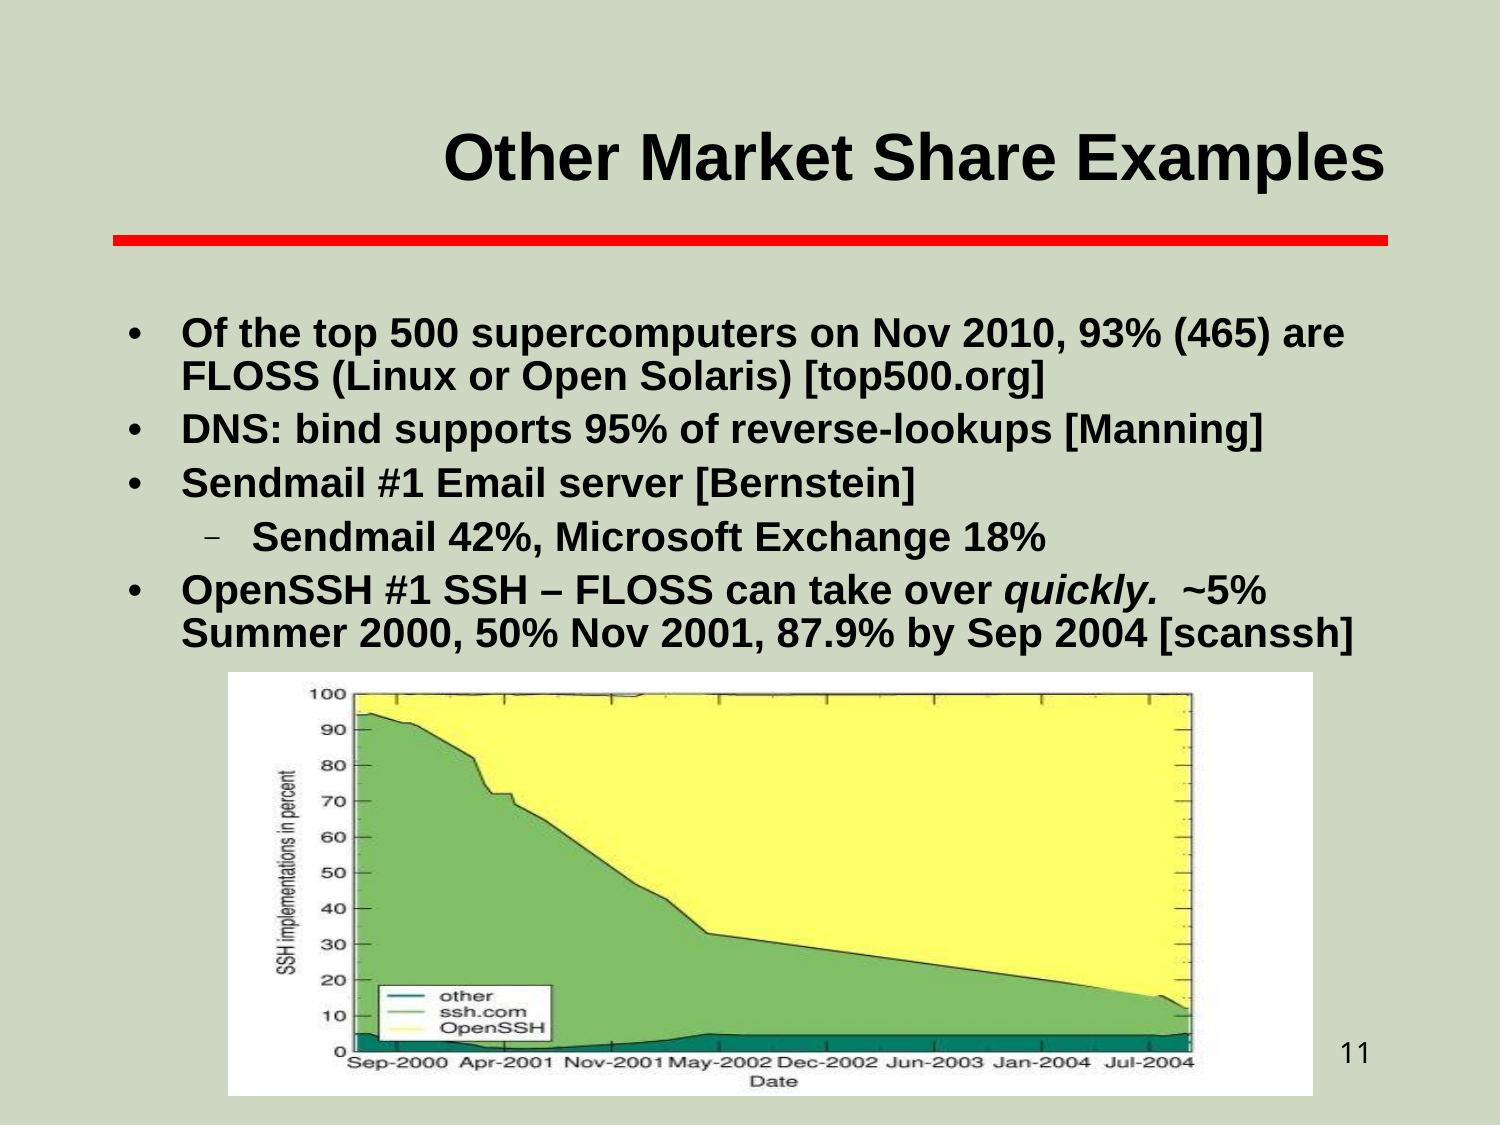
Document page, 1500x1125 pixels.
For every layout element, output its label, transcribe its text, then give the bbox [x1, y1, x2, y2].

picture [228, 672, 1313, 1096]
list Of the top 500 supercomputers on Nov 2010, 93% (465) are FLOSS (Linux or Open Solaris) [top500.org] DNS: bind supports 95% of reverse-lookups [Manning] Sendmail #1 Email server [Bernstein] Sendmail 42%, Microsoft Exchange 18% OpenSSH #1 SSH – FLOSS can take over quickly. ~5% Summer 2000, 50% Nov 2001, 87.9% by Sep 2004 [scanssh] [110, 312, 1391, 1070]
title Other Market Share Examples [337, 85, 1388, 224]
